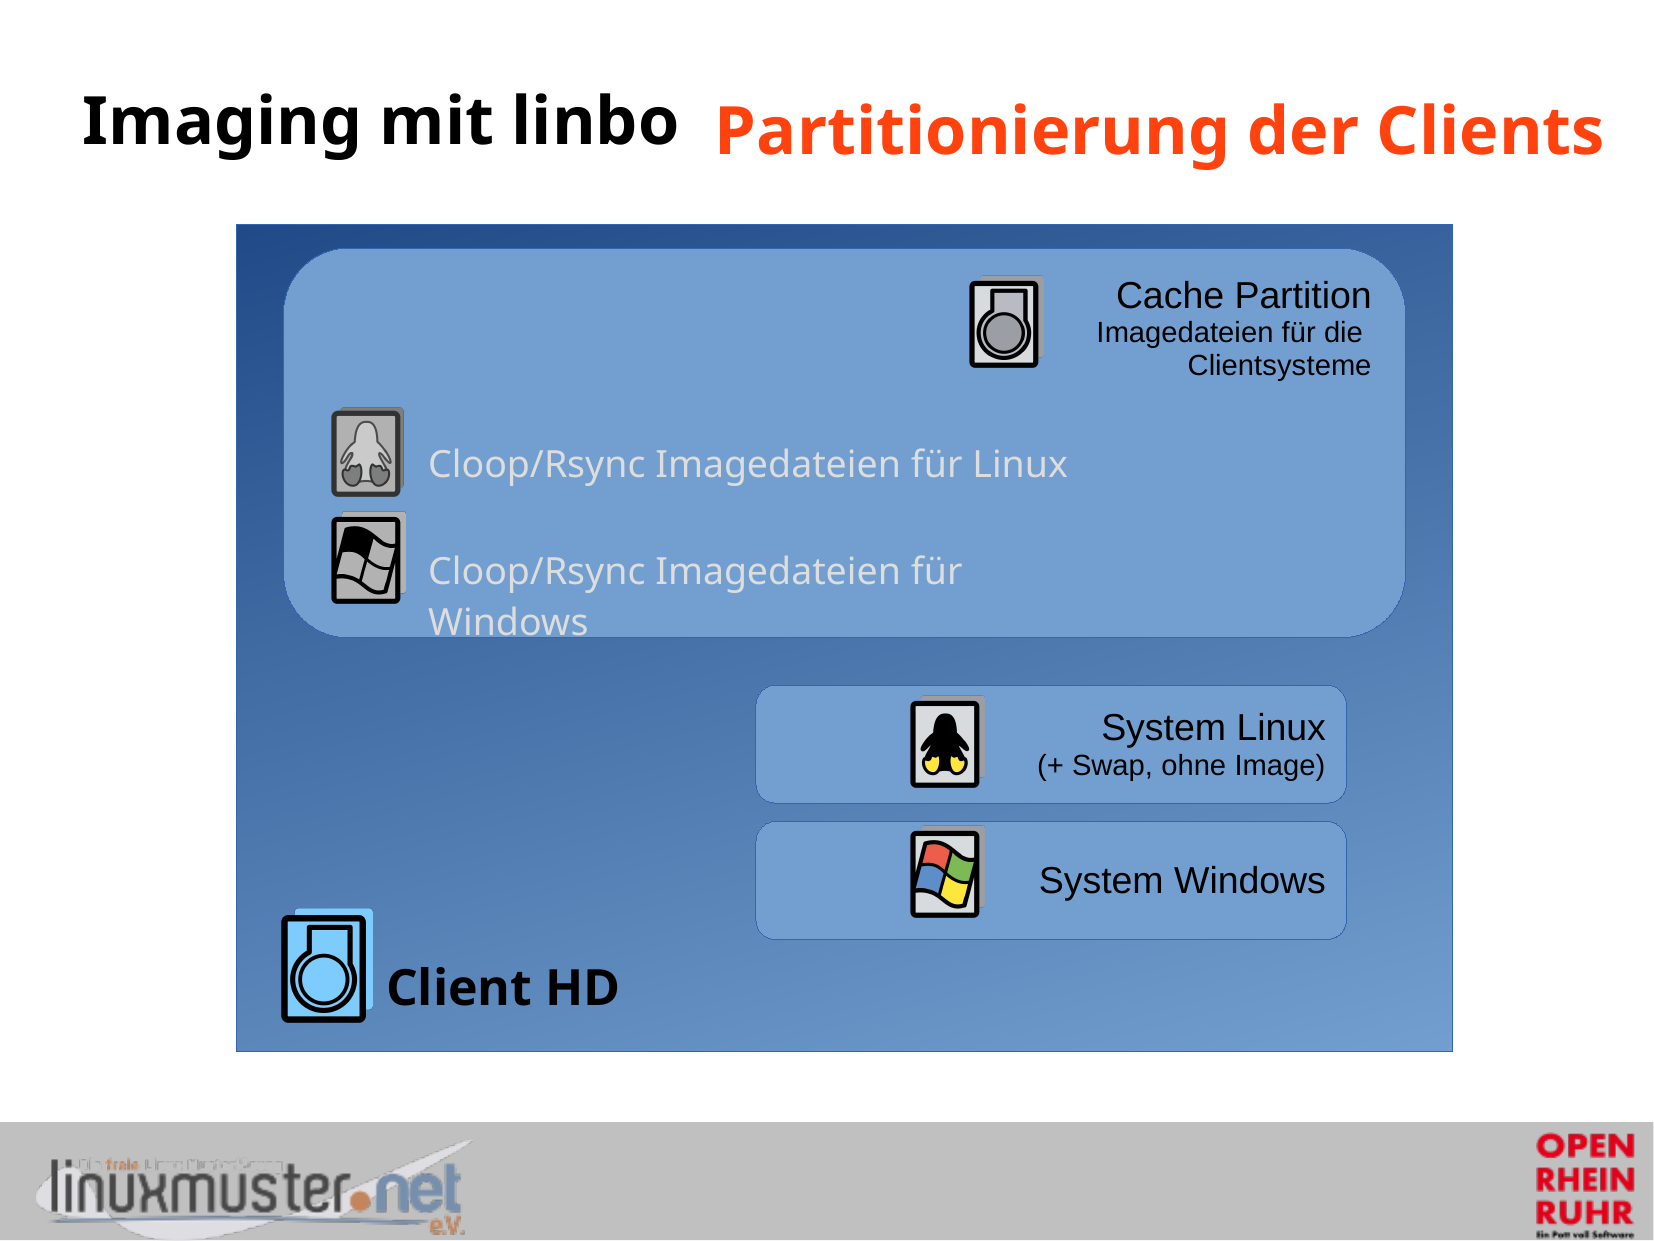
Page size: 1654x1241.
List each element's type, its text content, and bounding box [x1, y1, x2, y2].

picture [318, 507, 419, 608]
text_box System Windows [755, 821, 1347, 940]
text_box Partitionierung der Clients [700, 75, 1583, 166]
picture [265, 903, 389, 1028]
picture [36, 1140, 473, 1241]
text_box System Linux (+ Swap, ohne Image) [755, 685, 1347, 804]
picture [956, 271, 1057, 372]
text_box Cache Partition Imagedateien für die Clientsysteme [283, 248, 1406, 638]
picture [318, 401, 419, 502]
text_box Cloop/Rsync Imagedateien für Windows [413, 536, 1146, 595]
title Imaging mit linbo [82, 49, 1571, 189]
picture [1535, 1131, 1636, 1241]
picture [897, 821, 998, 922]
picture [897, 691, 998, 792]
text_box [236, 224, 1453, 1052]
text_box Client HD [389, 944, 674, 1016]
text_box Cloop/Rsync Imagedateien für Linux [413, 430, 1111, 488]
